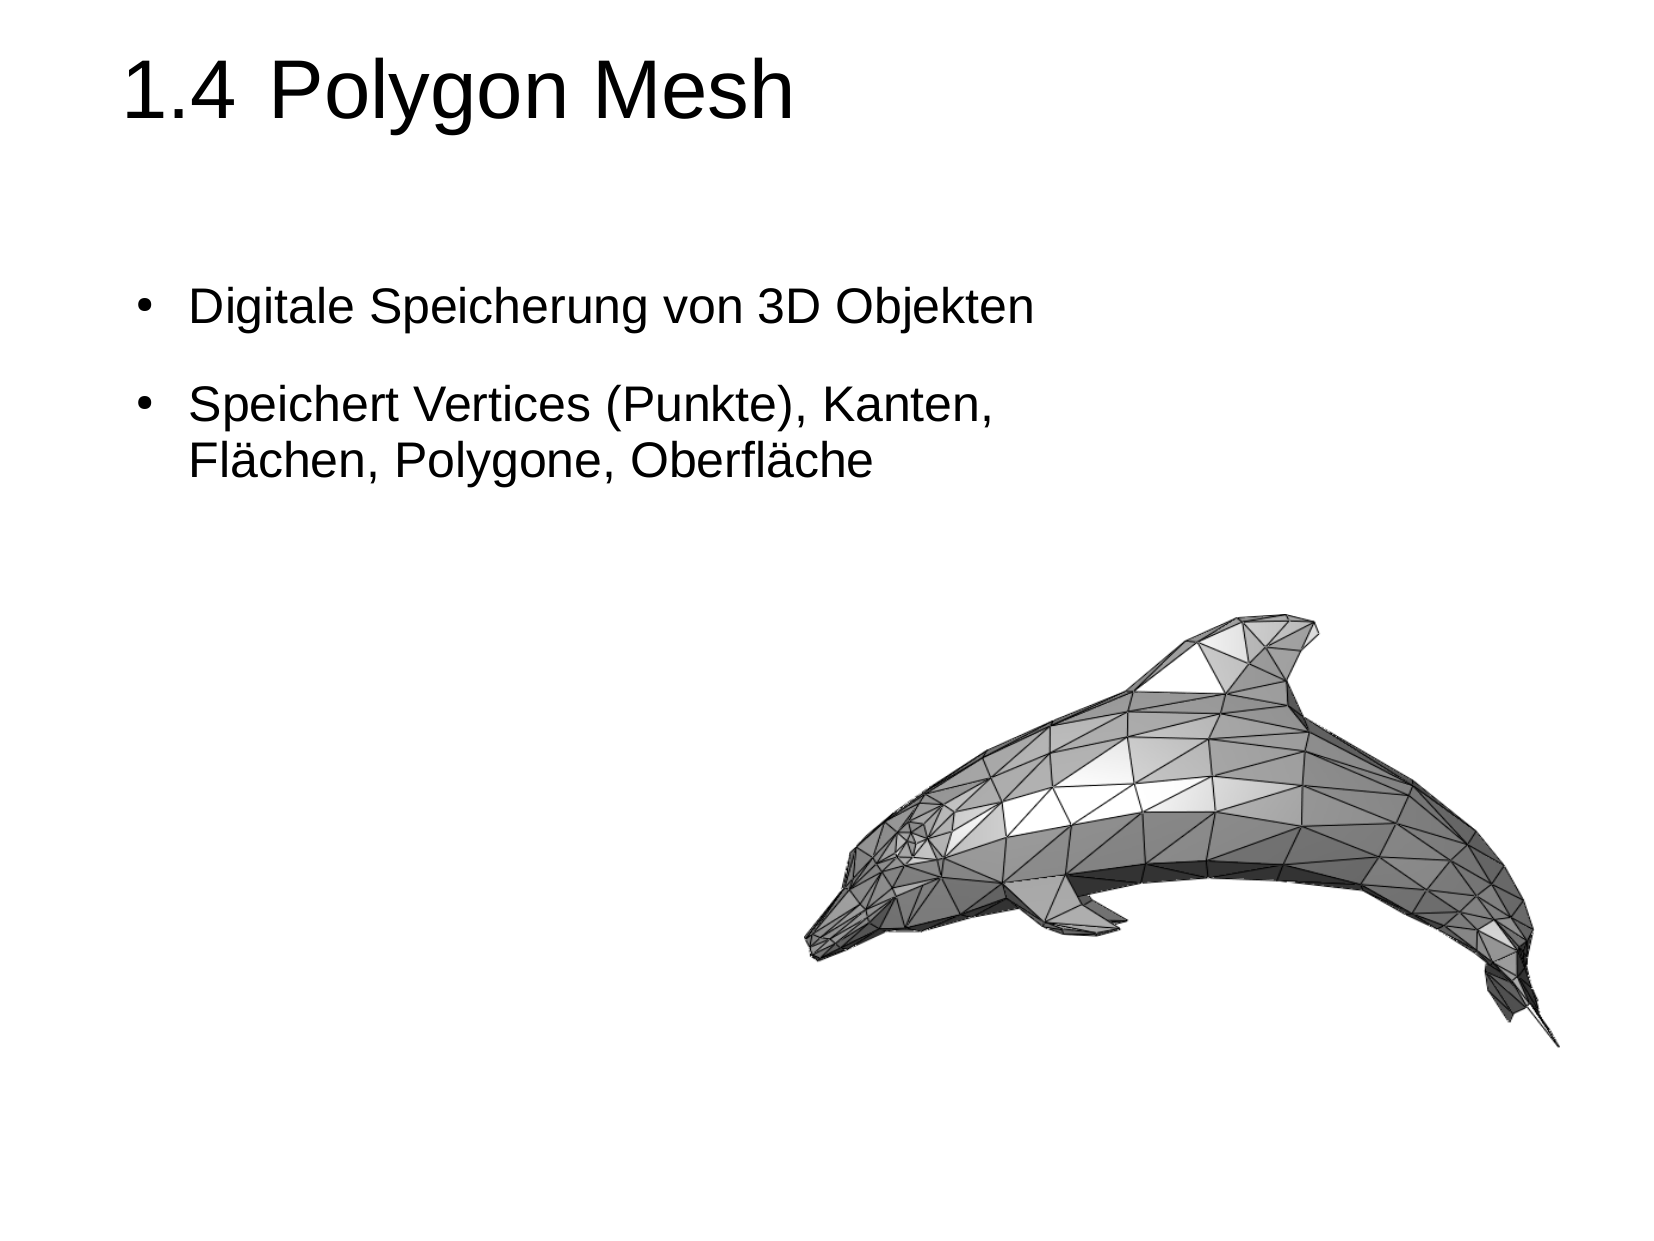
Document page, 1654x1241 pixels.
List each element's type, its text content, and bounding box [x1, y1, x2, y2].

text_box Speichert Vertices (Punkte), Kanten, Flächen, Polygone, Oberfläche [118, 376, 1052, 709]
text_box 1.4 Polygon Mesh [106, 35, 1607, 144]
list Digitale Speicherung von 3D Objekten [118, 278, 1619, 355]
picture [804, 614, 1560, 1048]
